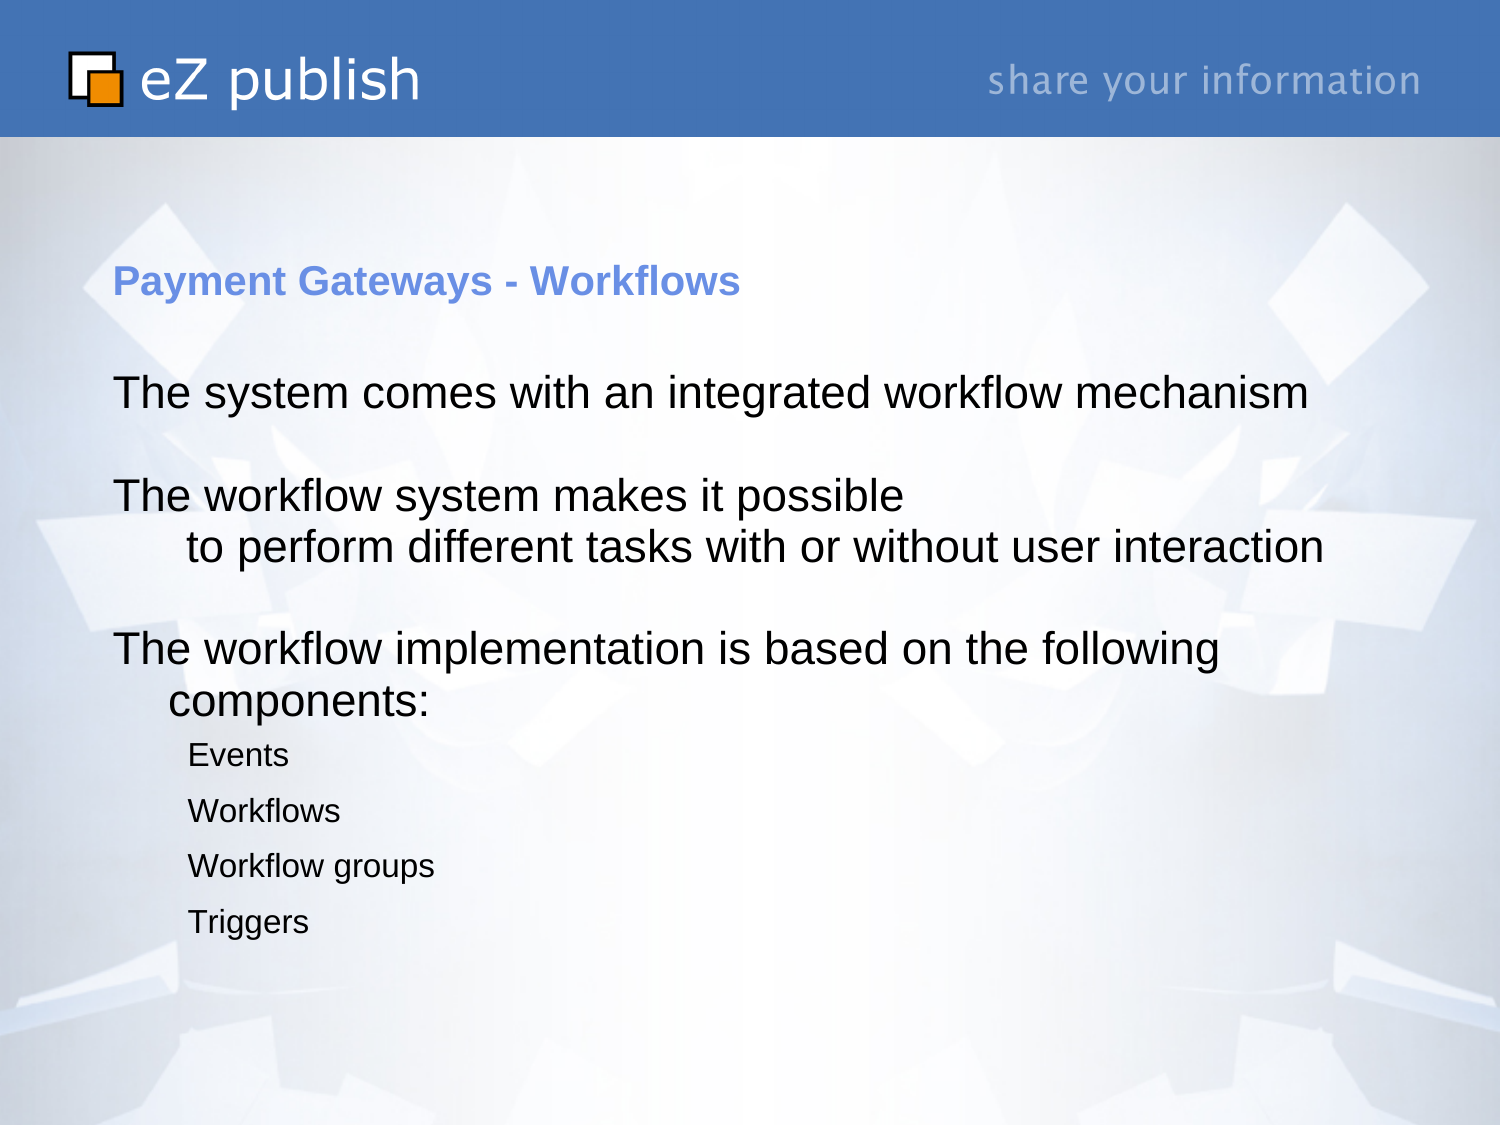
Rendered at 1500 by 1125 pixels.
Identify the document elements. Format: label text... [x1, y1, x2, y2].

title Payment Gateways - Workflows [112, 237, 1500, 325]
list The system comes with an integrated workflow mechanism The workflow system makes it possible to perform different tasks with or without user interaction The workflow implementation is based on the following components: Events Workflows Workflow groups Triggers [112, 324, 1388, 1000]
picture [0, 0, 1500, 1125]
